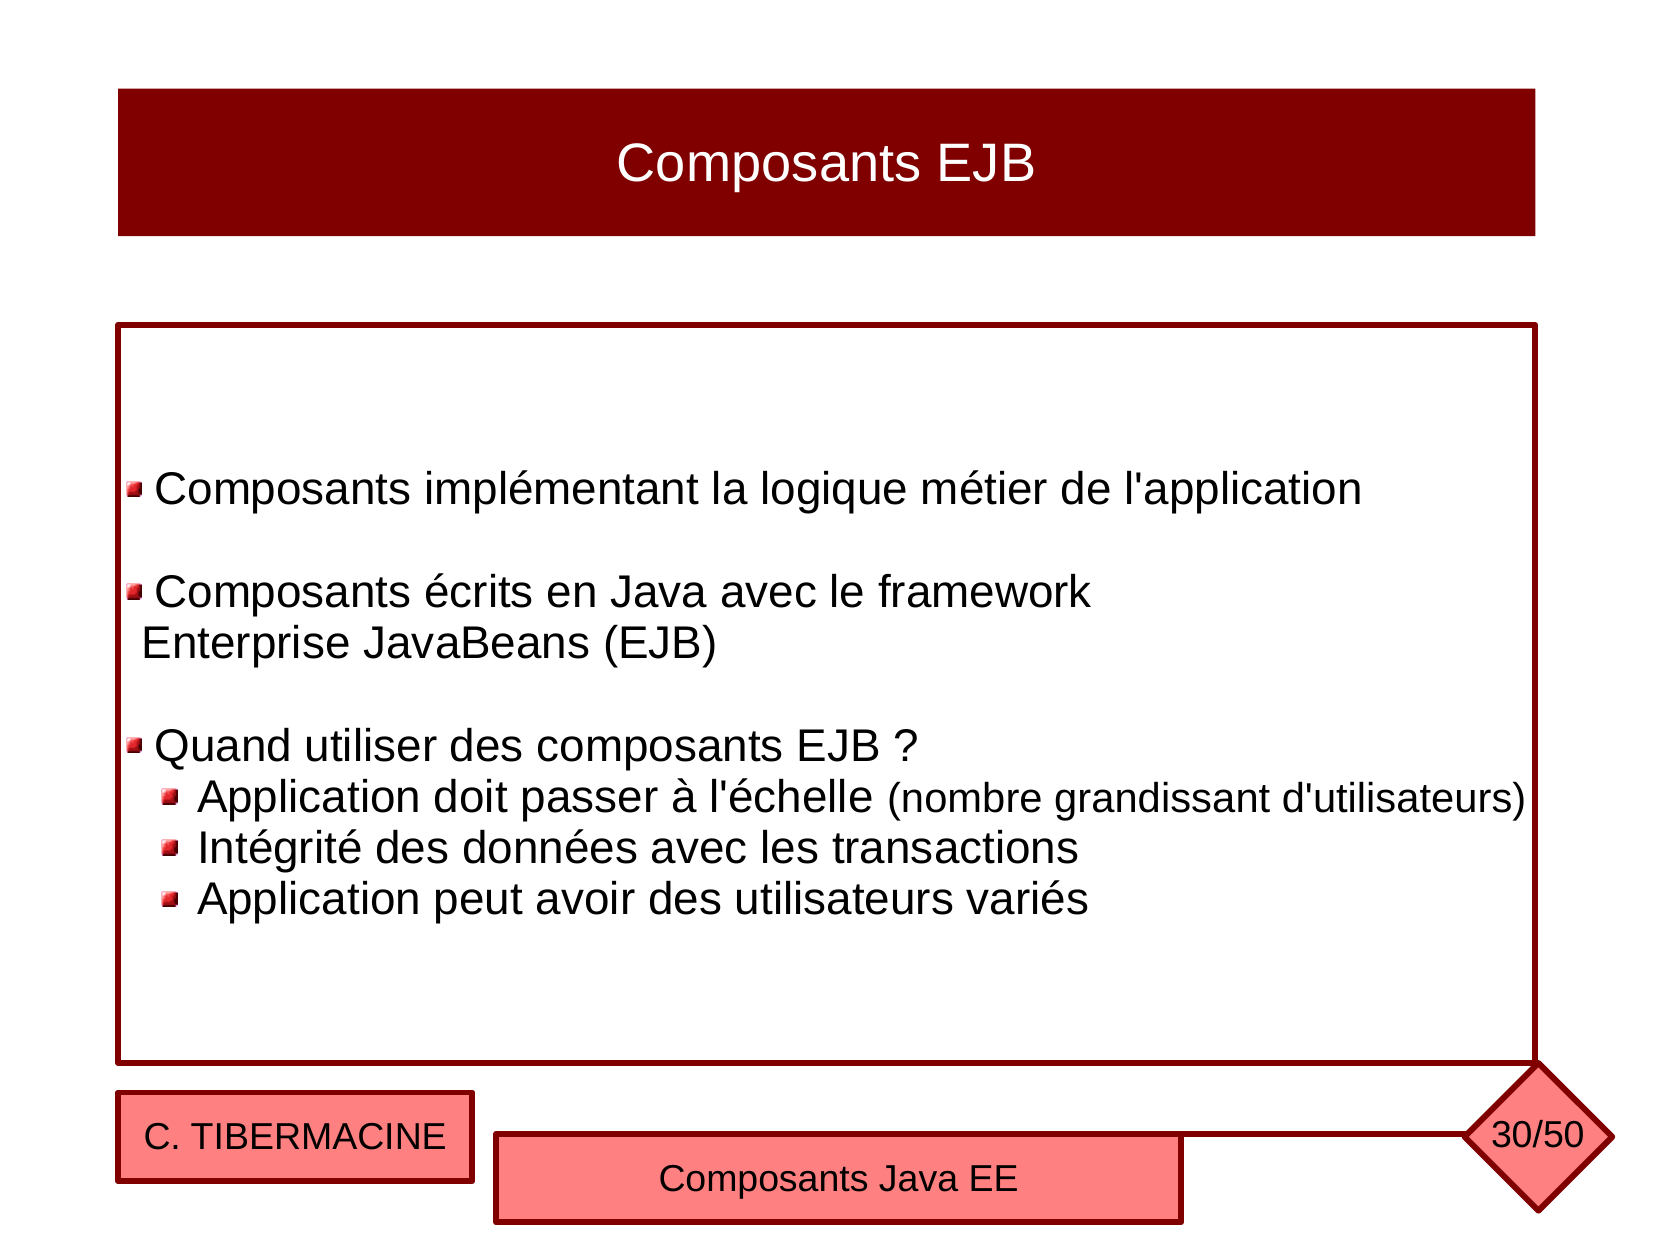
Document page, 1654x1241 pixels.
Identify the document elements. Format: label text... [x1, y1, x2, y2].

text_box Composants Java EE [496, 1133, 1182, 1223]
text_box Composants implémentant la logique métier de l'application Composants écrits en Java avec le framework Enterprise JavaBeans (EJB) Quand utiliser des composants EJB ? Application doit passer à l'échelle (nombre grandissant d'utilisateurs) Intégrité des données avec les transactions Application peut avoir des utilisateurs variés [118, 324, 1536, 1063]
picture [161, 891, 178, 907]
picture [161, 839, 178, 856]
text_box Composants EJB [118, 88, 1536, 237]
picture [126, 583, 142, 600]
text_box C. TIBERMACINE [118, 1092, 473, 1182]
text_box [1533, 1206, 1544, 1211]
text_box [1464, 1125, 1476, 1149]
text_box [1607, 1131, 1613, 1143]
picture [161, 788, 178, 805]
picture [126, 737, 142, 753]
text_box [1495, 1062, 1582, 1106]
text_box <numéro>/50 [1476, 1106, 1607, 1206]
picture [126, 481, 142, 497]
